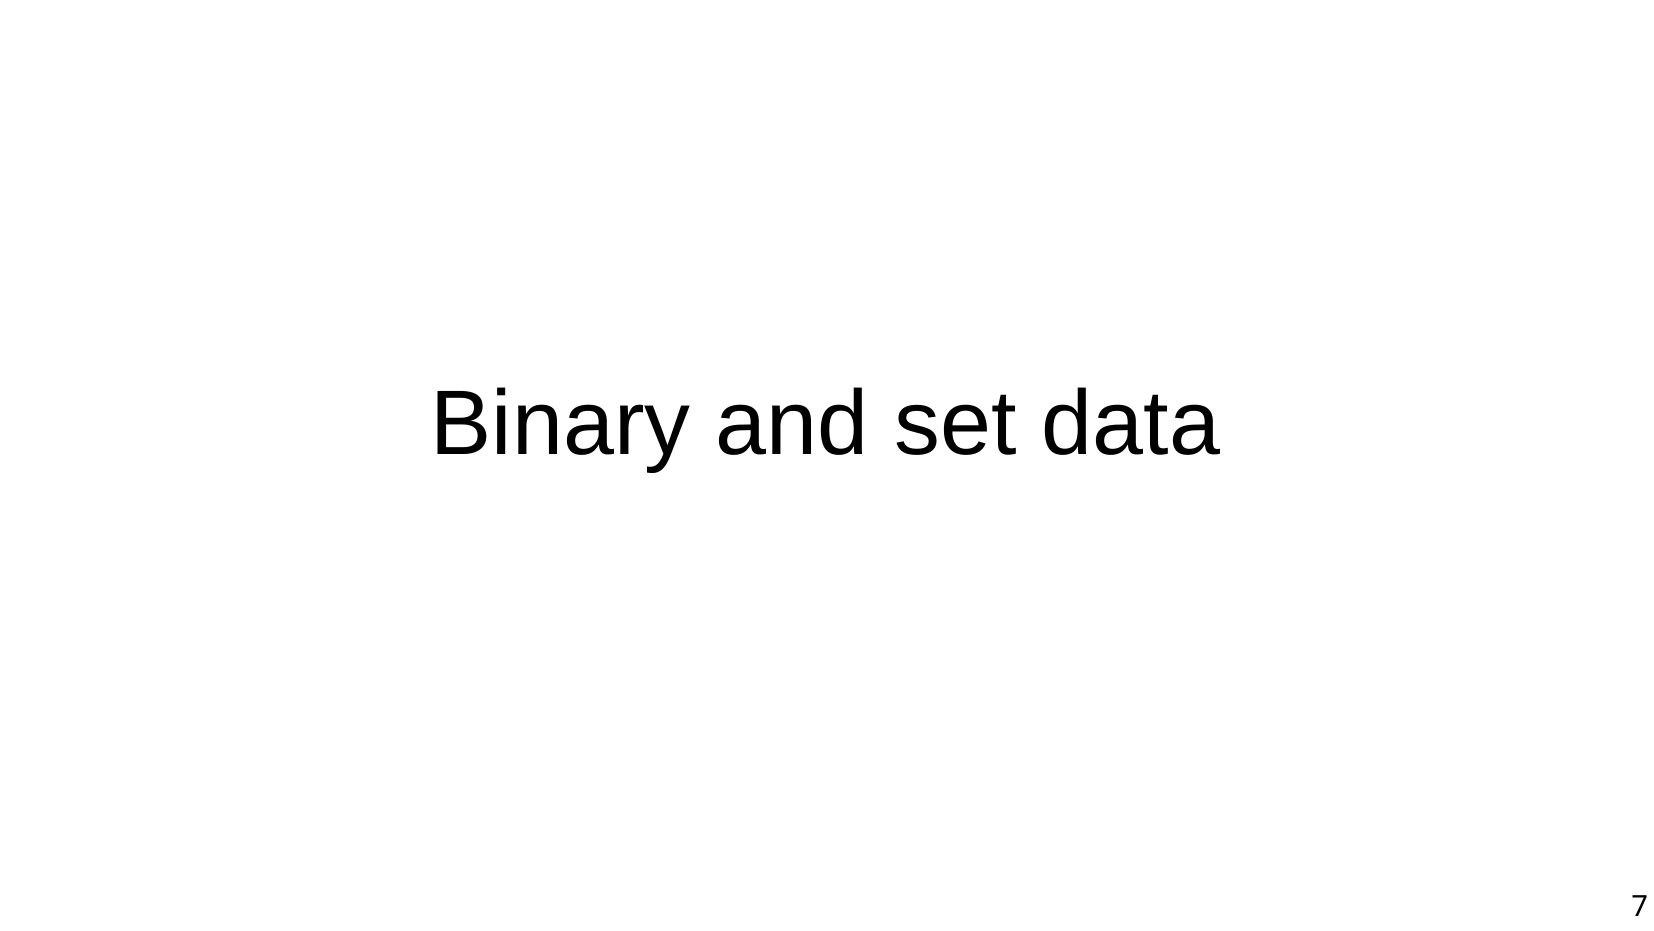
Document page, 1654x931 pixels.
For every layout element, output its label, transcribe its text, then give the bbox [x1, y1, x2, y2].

title Binary and set data [81, 345, 1570, 501]
